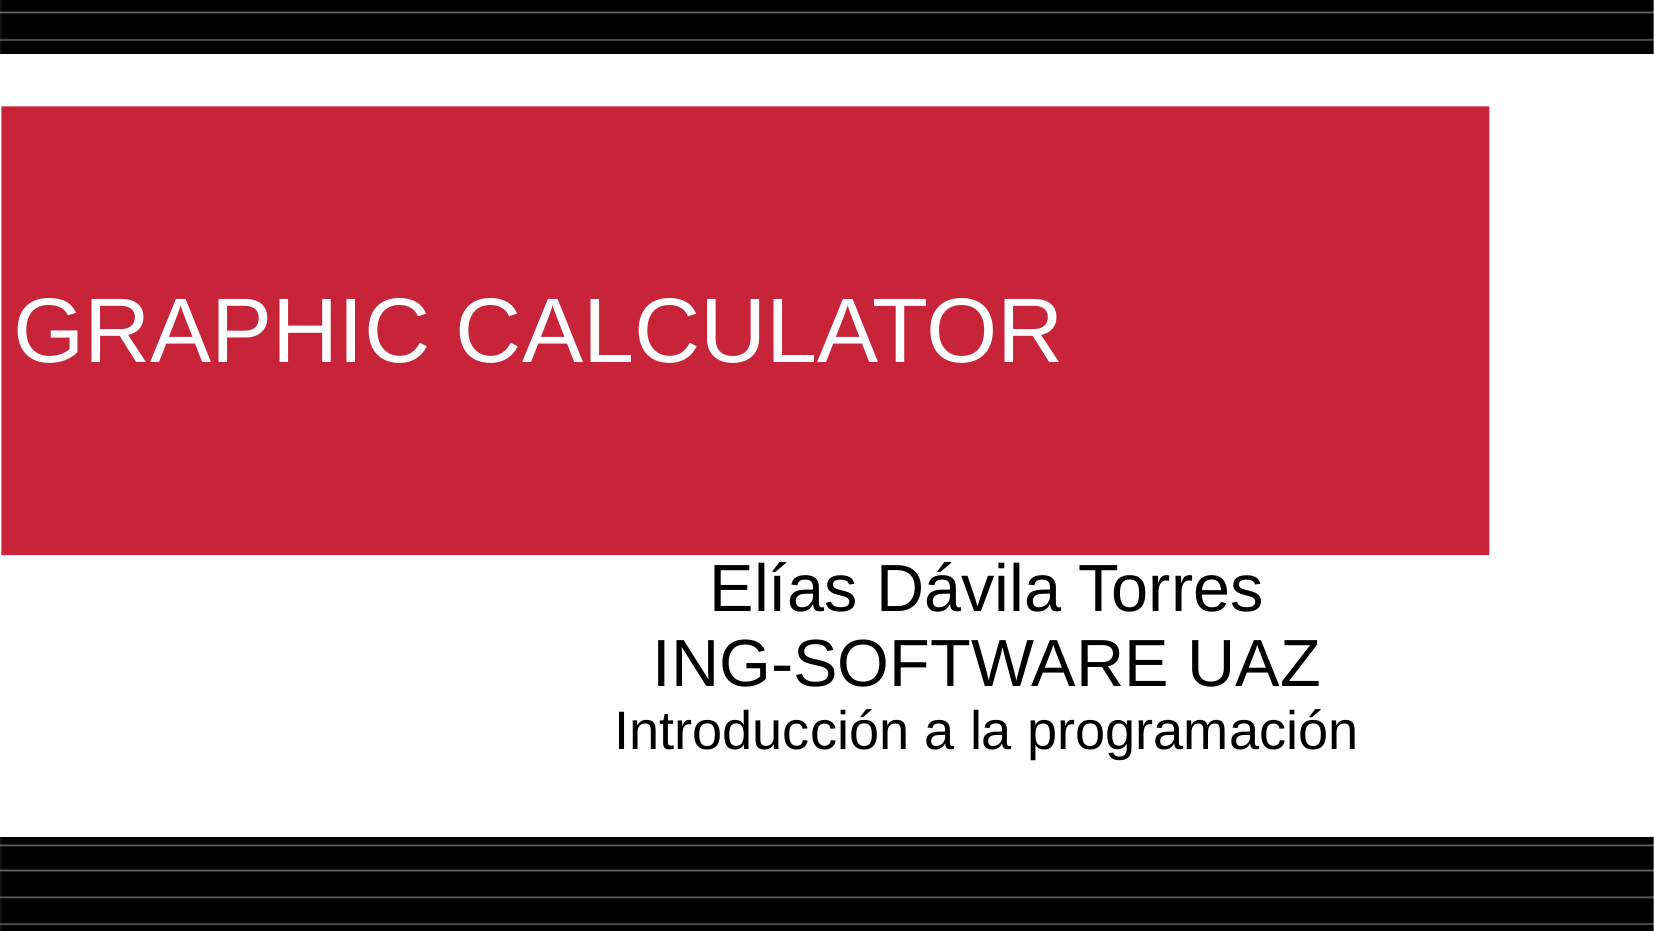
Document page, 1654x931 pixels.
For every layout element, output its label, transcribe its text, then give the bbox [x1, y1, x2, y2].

title GRAPHIC CALCULATOR [1, 106, 1490, 556]
picture [0, 0, 1654, 54]
subtitle Elías Dávila Torres ING-SOFTWARE UAZ Introducción a la programación [614, 551, 1477, 764]
picture [0, 837, 1654, 931]
